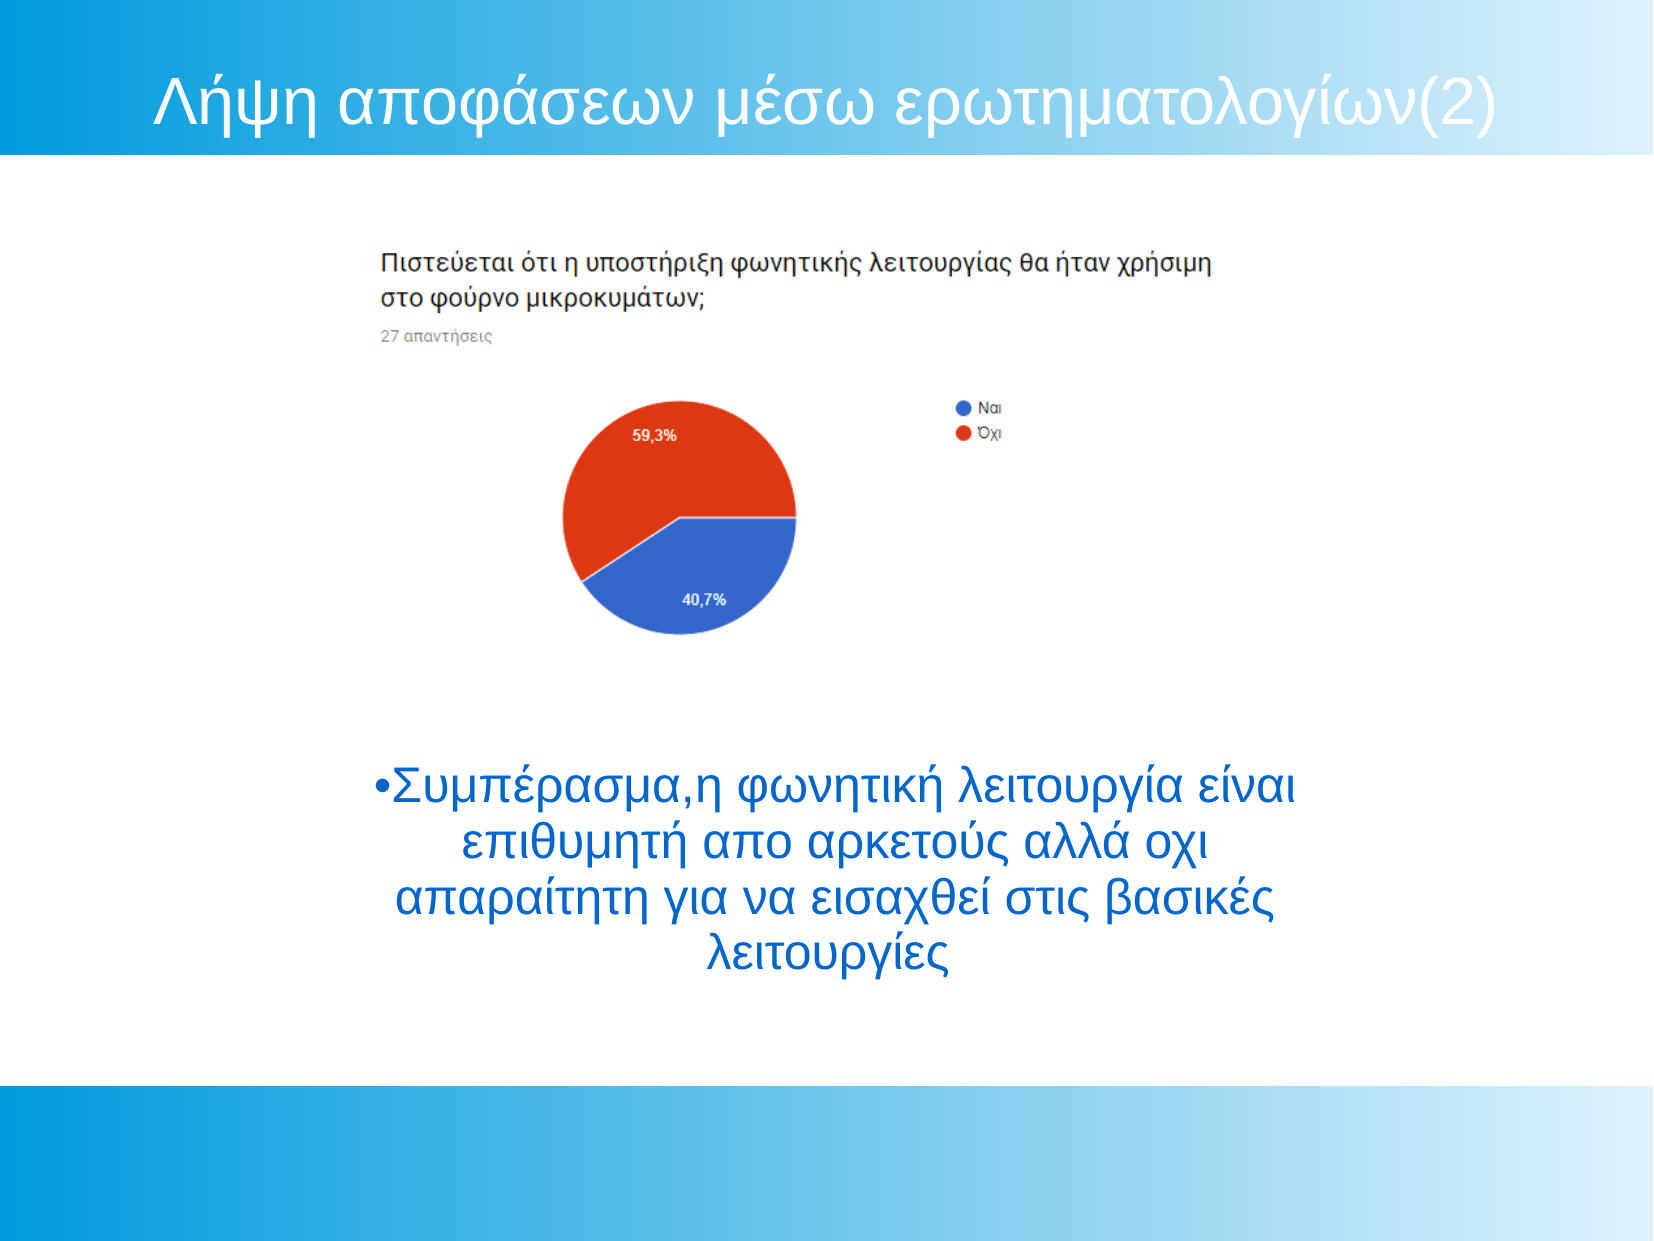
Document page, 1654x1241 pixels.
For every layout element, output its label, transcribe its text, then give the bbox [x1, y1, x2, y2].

picture [342, 239, 1231, 721]
text_box •Συμπέρασμα,η φωνητική λειτουργία είναι επιθυμητή απο αρκετούς αλλά οχι απαραίτητη για να εισαχθεί στις βασικές λειτουργίες [285, 750, 1351, 1003]
title Λήψη αποφάσεων μέσω ερωτηματολογίων(2) [82, 49, 1571, 155]
